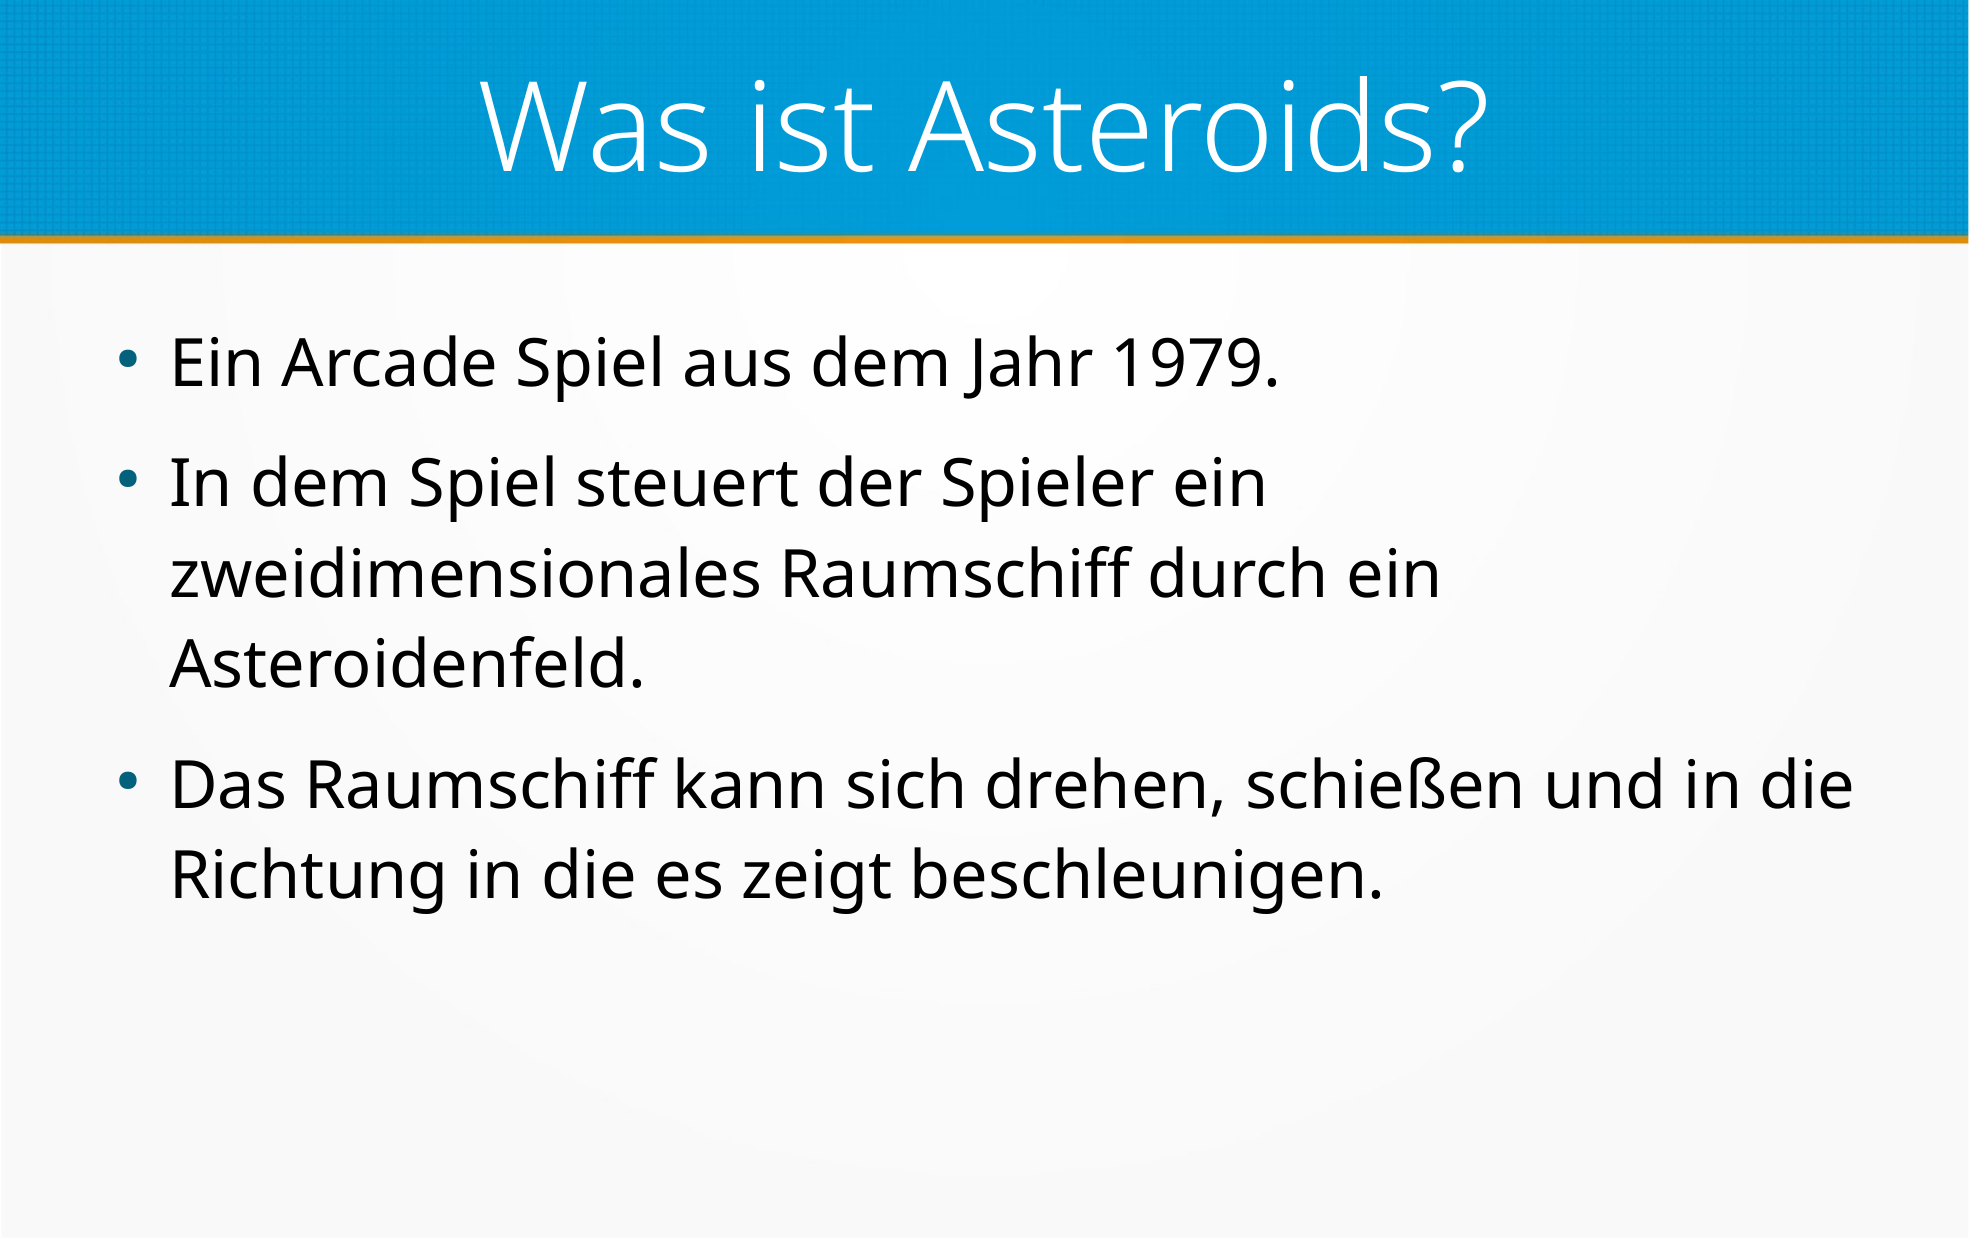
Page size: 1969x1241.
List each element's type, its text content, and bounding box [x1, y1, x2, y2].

picture [0, 233, 1969, 1241]
title Was ist Asteroids? [98, 19, 1870, 227]
list Ein Arcade Spiel aus dem Jahr 1979. In dem Spiel steuert der Spieler ein zweidimensionales Raumschiff durch ein Asteroidenfeld. Das Raumschiff kann sich drehen, schießen und in die Richtung in die es zeigt beschleunigen. [98, 315, 1861, 1081]
